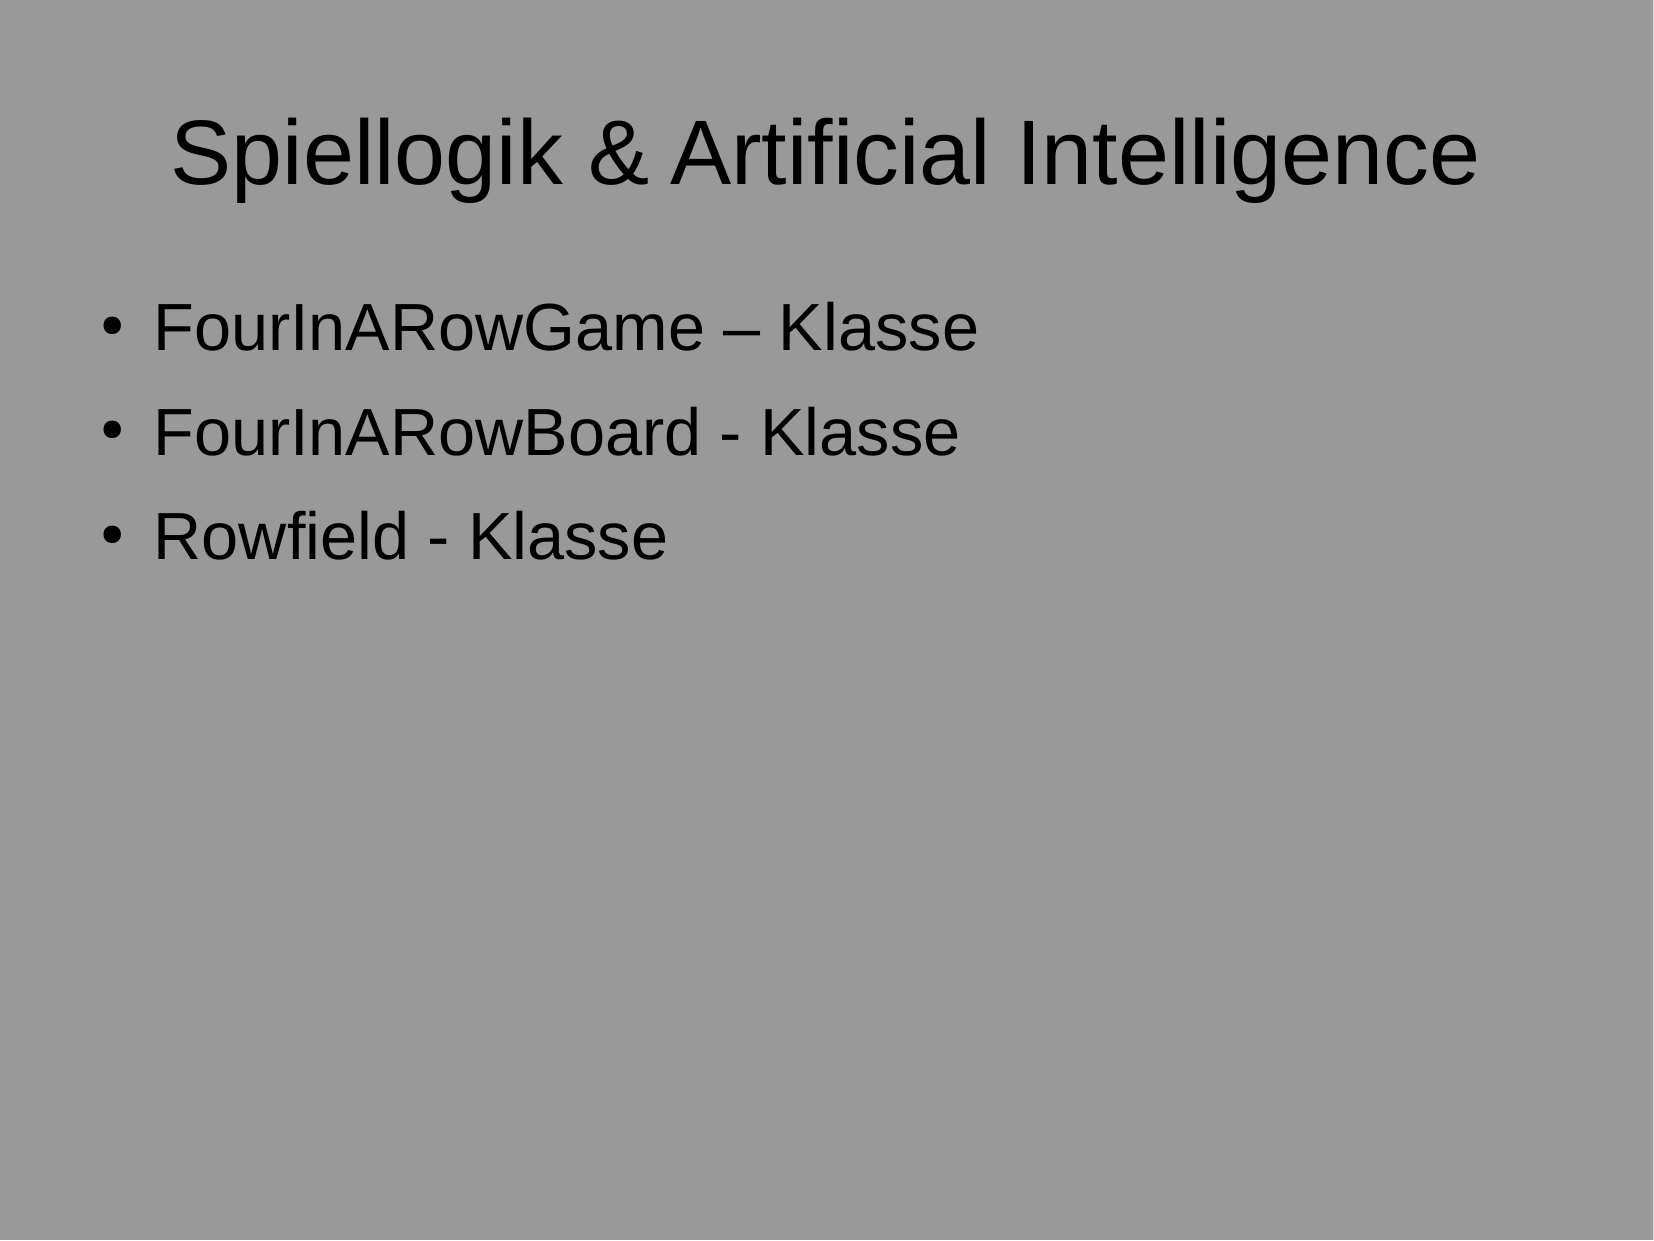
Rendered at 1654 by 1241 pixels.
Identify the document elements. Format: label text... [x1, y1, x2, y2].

list FourInARowGame – Klasse FourInARowBoard - Klasse Rowfield - Klasse [82, 290, 1571, 1010]
title Spiellogik & Artificial Intelligence [82, 49, 1571, 257]
